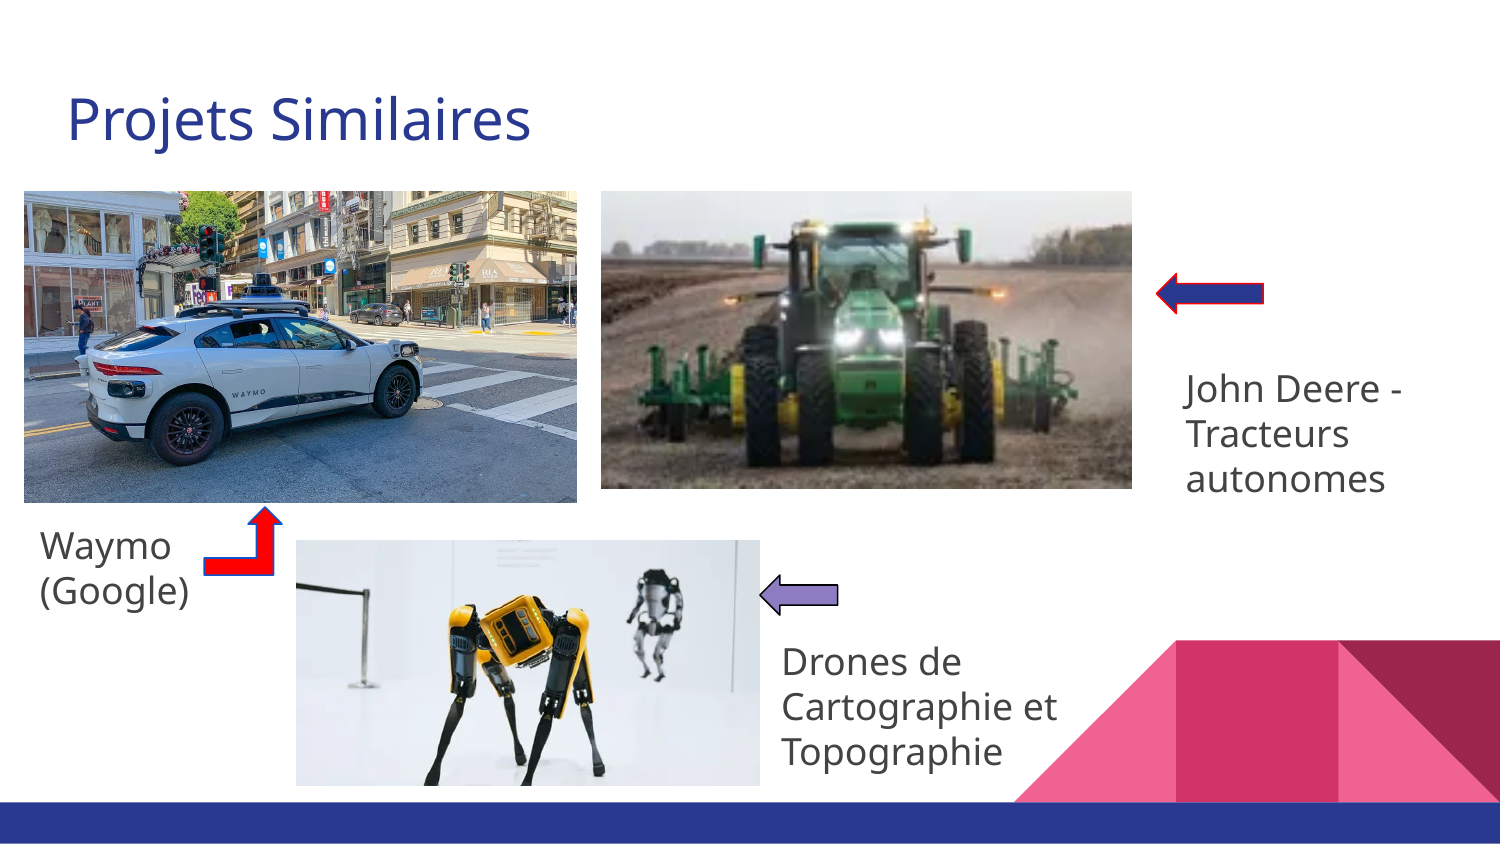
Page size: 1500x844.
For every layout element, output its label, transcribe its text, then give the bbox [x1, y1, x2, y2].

text_box [759, 575, 838, 616]
picture [296, 540, 760, 786]
picture [24, 191, 577, 503]
picture [601, 191, 1132, 489]
text_box Drones de Cartographie et Topographie [766, 622, 1152, 723]
text_box [204, 506, 283, 576]
text_box [1156, 273, 1264, 314]
title Projets Similaires [51, 67, 1449, 167]
text_box John Deere - Tracteurs autonomes [1170, 350, 1461, 522]
text_box Waymo (Google) [24, 506, 297, 601]
